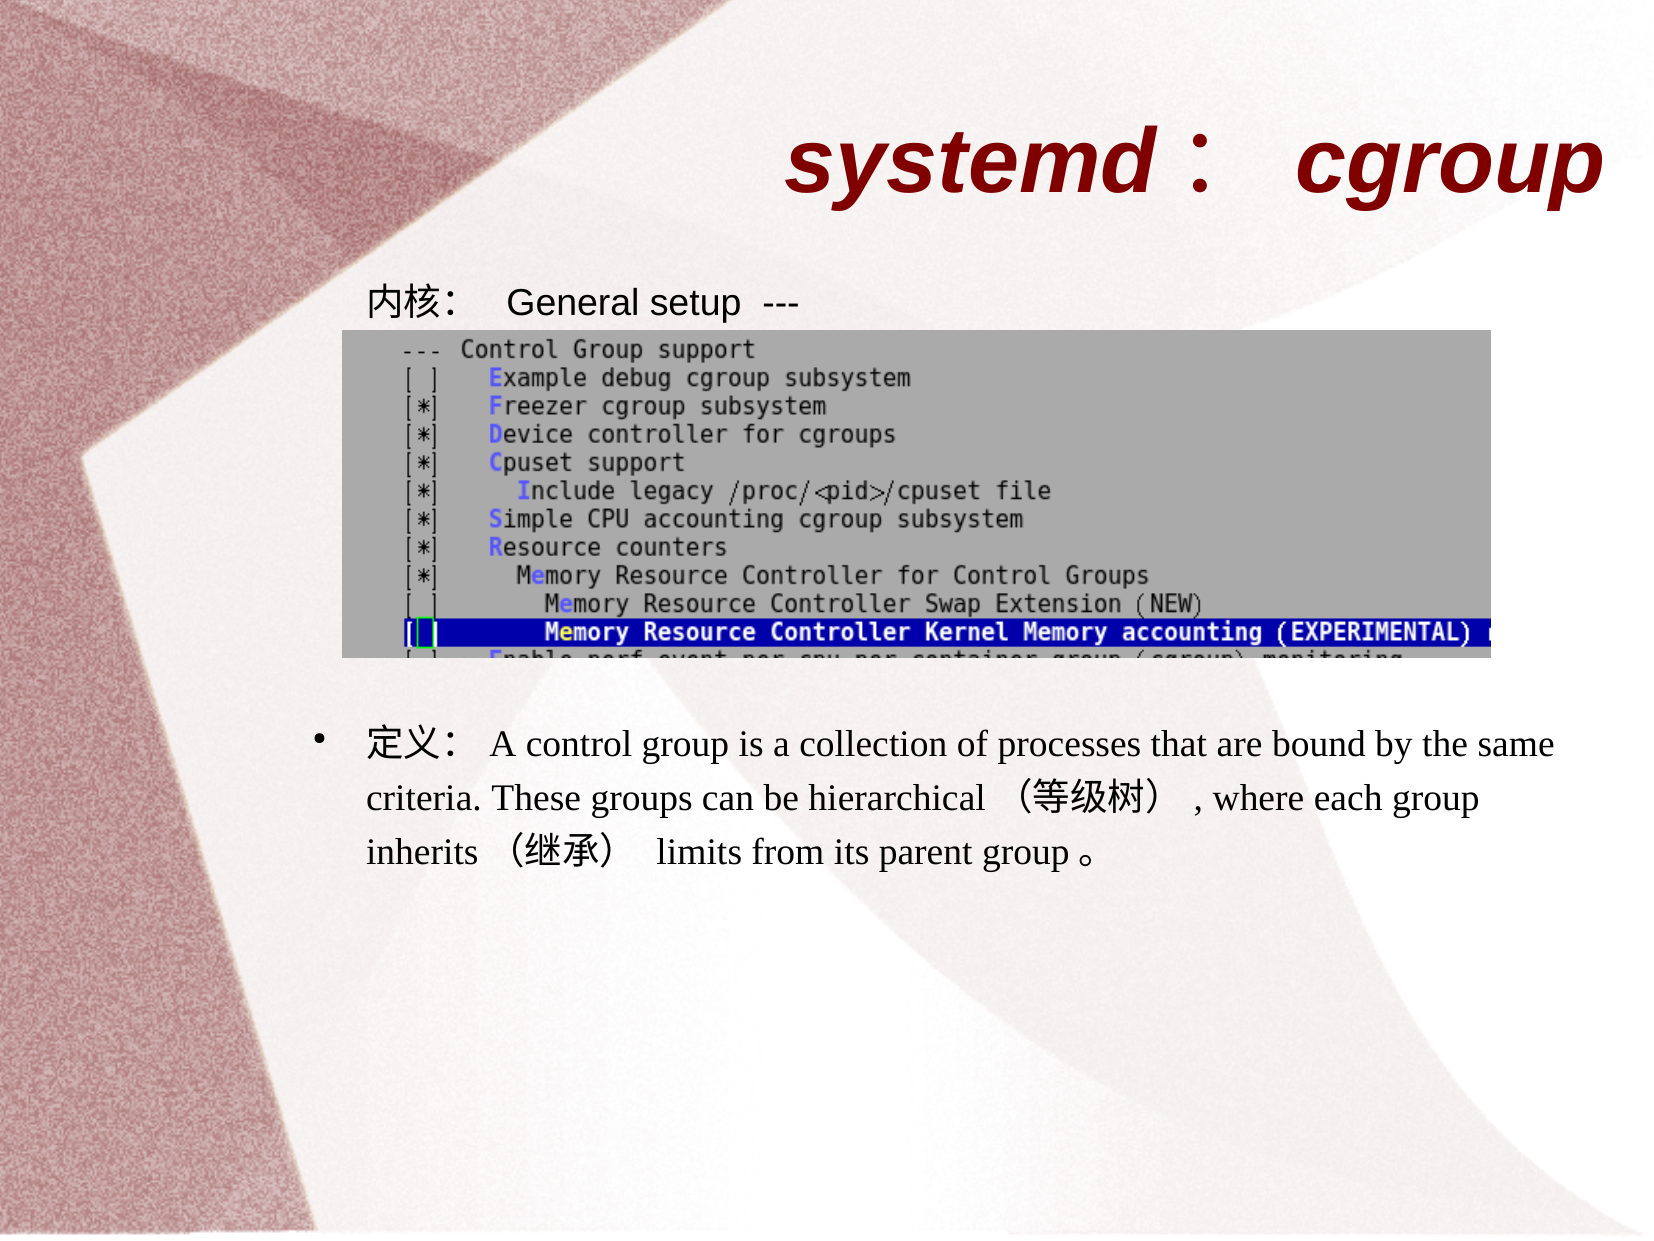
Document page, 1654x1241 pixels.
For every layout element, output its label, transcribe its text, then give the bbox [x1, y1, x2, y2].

picture [0, 0, 1654, 1241]
list 内核： General setup --- 定义：A control group is a collection of processes that are bound by the same criteria. These groups can be hierarchical（等级树）, where each group inherits（继承） limits from its parent group。 [295, 271, 1601, 1010]
title systemd：cgroup [596, 49, 1607, 257]
